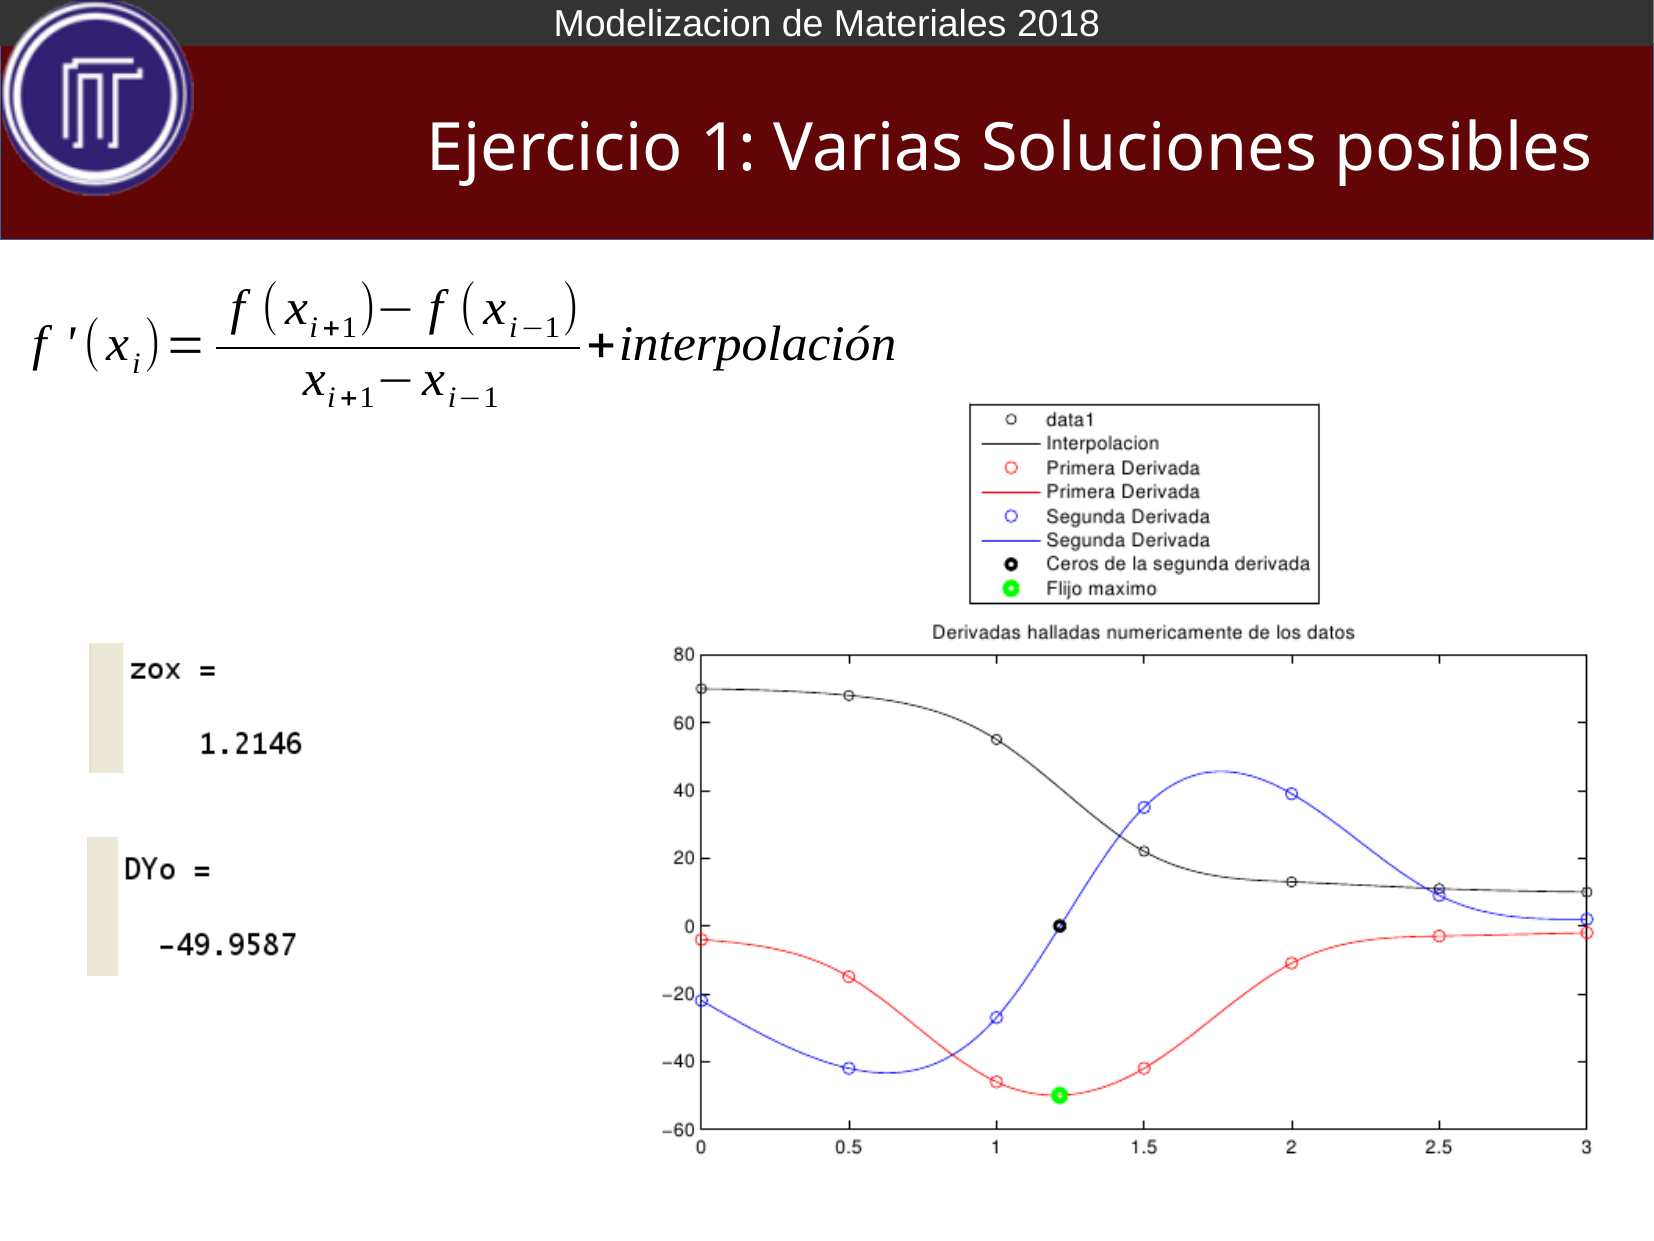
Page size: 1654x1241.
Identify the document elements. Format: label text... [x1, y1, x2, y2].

chart [14, 279, 905, 414]
picture [87, 837, 327, 976]
picture [0, 0, 194, 196]
picture [630, 384, 1622, 1199]
title Ejercicio 1: Varias Soluciones posibles [41, 70, 1654, 218]
picture [89, 643, 325, 773]
